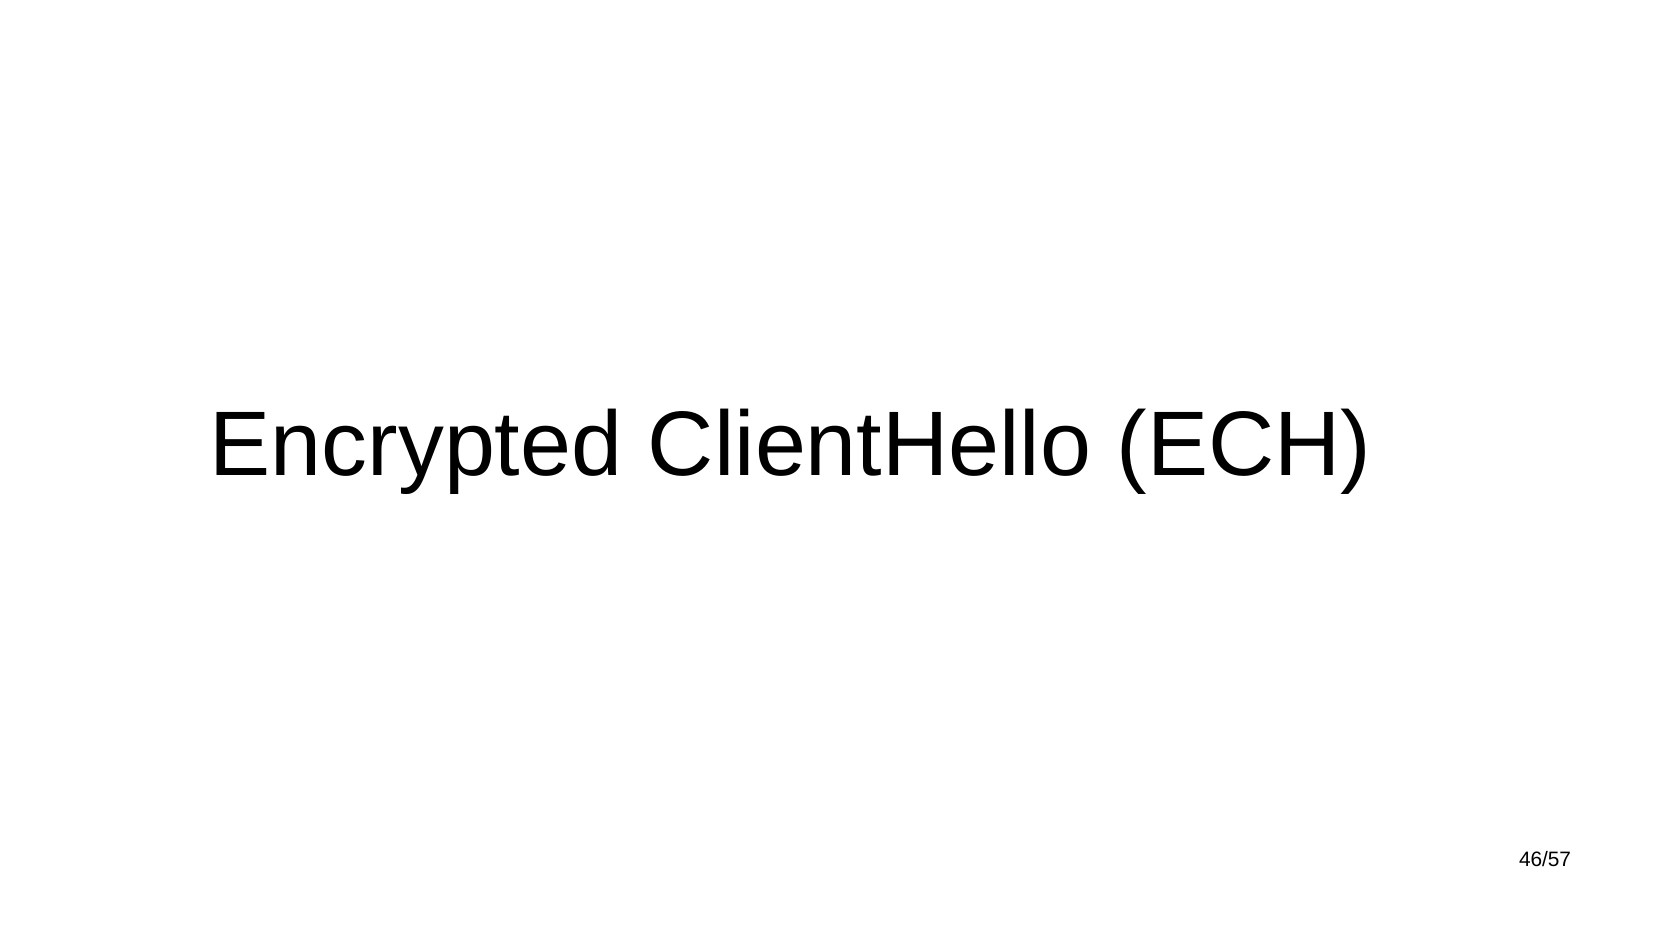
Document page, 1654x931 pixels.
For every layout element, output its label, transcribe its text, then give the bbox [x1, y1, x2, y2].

title Encrypted ClientHello (ECH) [47, 366, 1536, 522]
